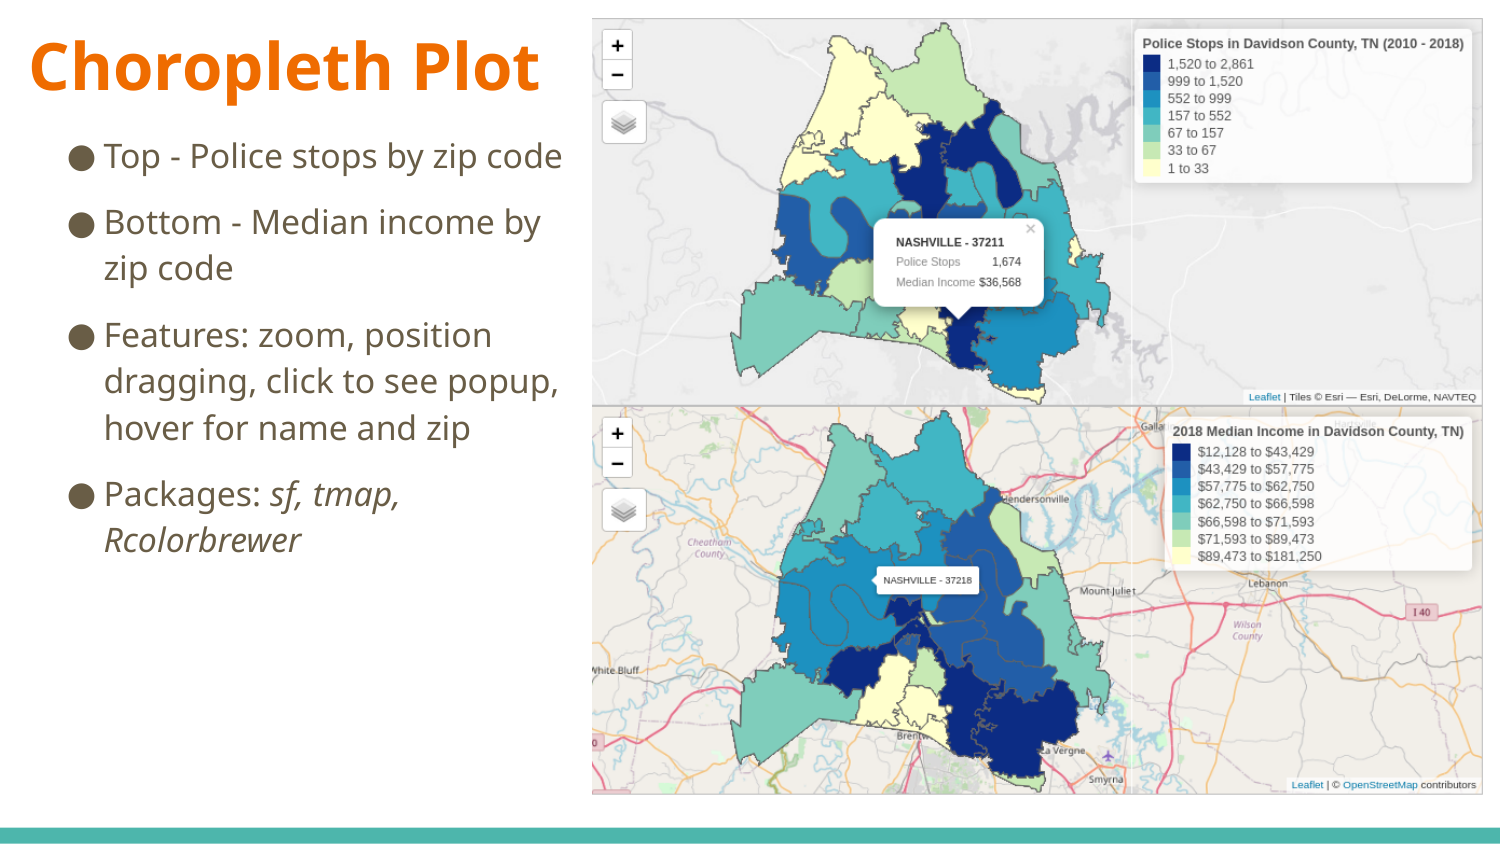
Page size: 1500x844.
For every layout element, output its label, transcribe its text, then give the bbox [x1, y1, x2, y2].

title Choropleth Plot [13, 9, 948, 126]
list Top - Police stops by zip code Bottom - Median income by zip code Features: zoom, position dragging, click to see popup, hover for name and zip Packages: sf, tmap, Rcolorbrewer [31, 113, 586, 618]
picture [592, 17, 1484, 798]
